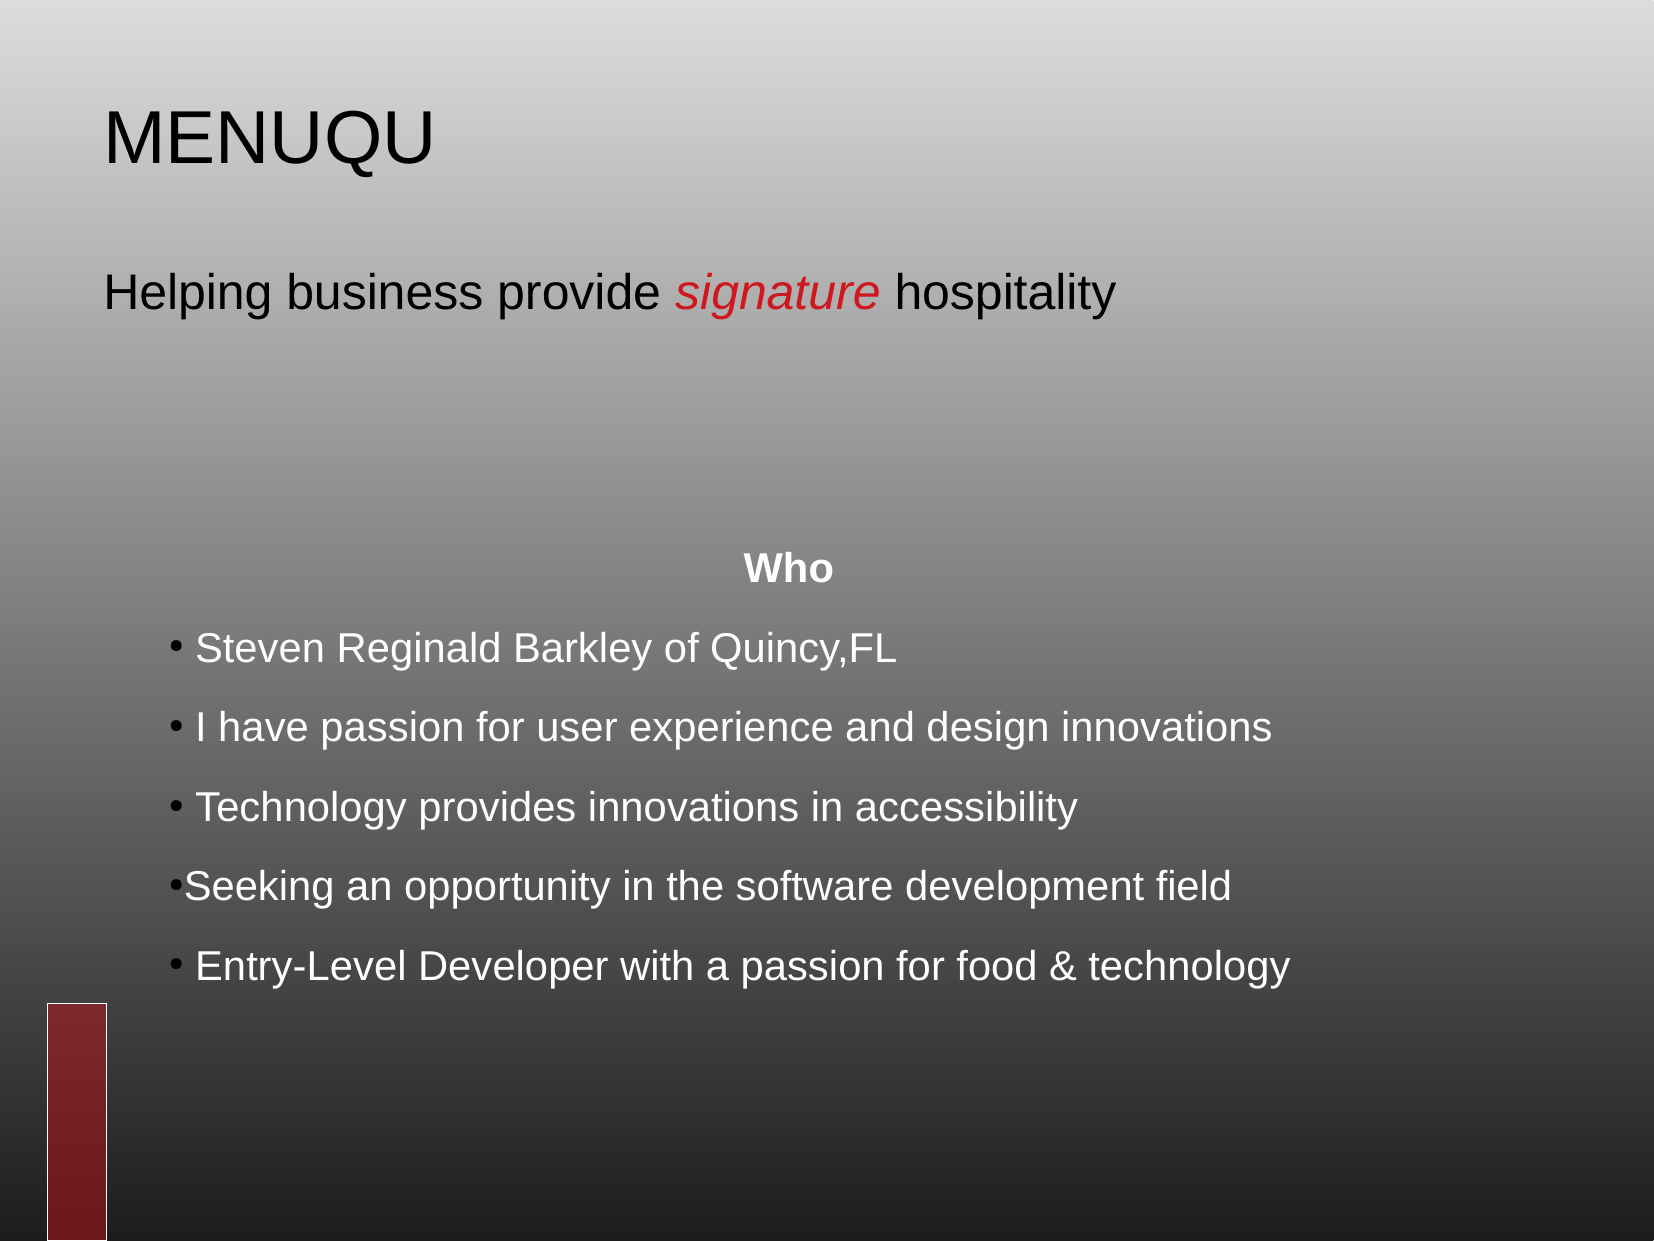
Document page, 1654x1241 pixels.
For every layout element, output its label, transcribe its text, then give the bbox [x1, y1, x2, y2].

text_box [47, 1003, 107, 1241]
text_box Who Steven Reginald Barkley of Quincy,FL I have passion for user experience and design innovations Technology provides innovations in accessibility Seeking an opportunity in the software development field Entry-Level Developer with a passion for food & technology [154, 537, 1424, 997]
text_box MENUQU Helping business provide signature hospitality [88, 88, 1182, 467]
